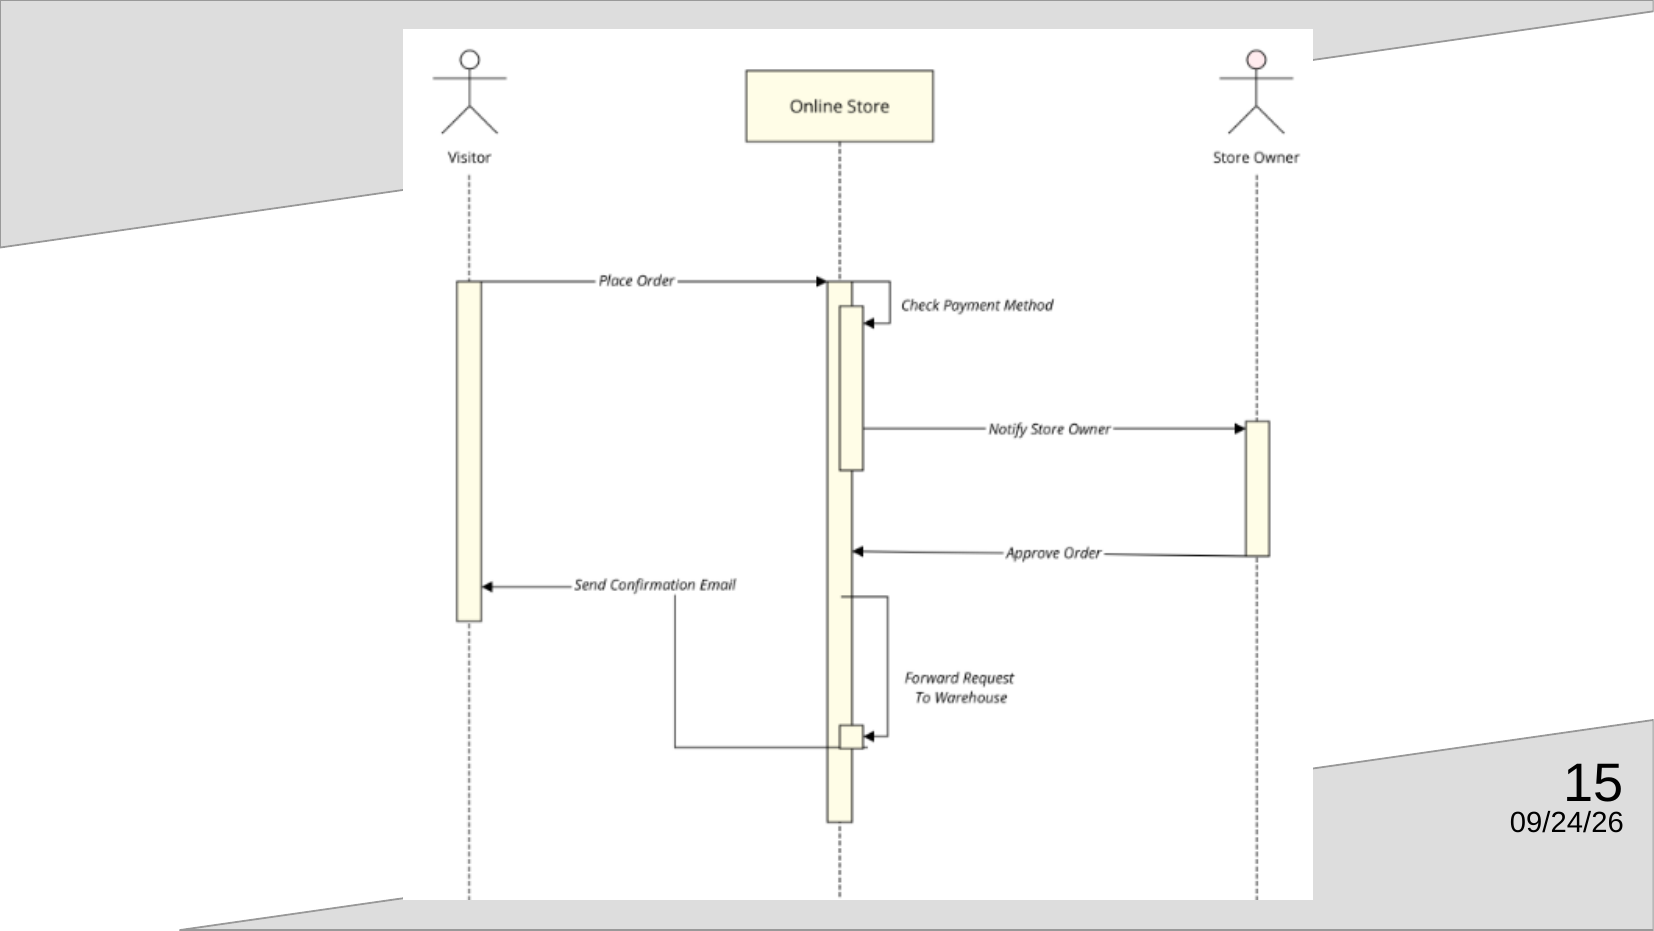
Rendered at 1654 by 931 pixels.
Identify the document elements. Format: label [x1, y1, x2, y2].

picture [403, 29, 1313, 900]
